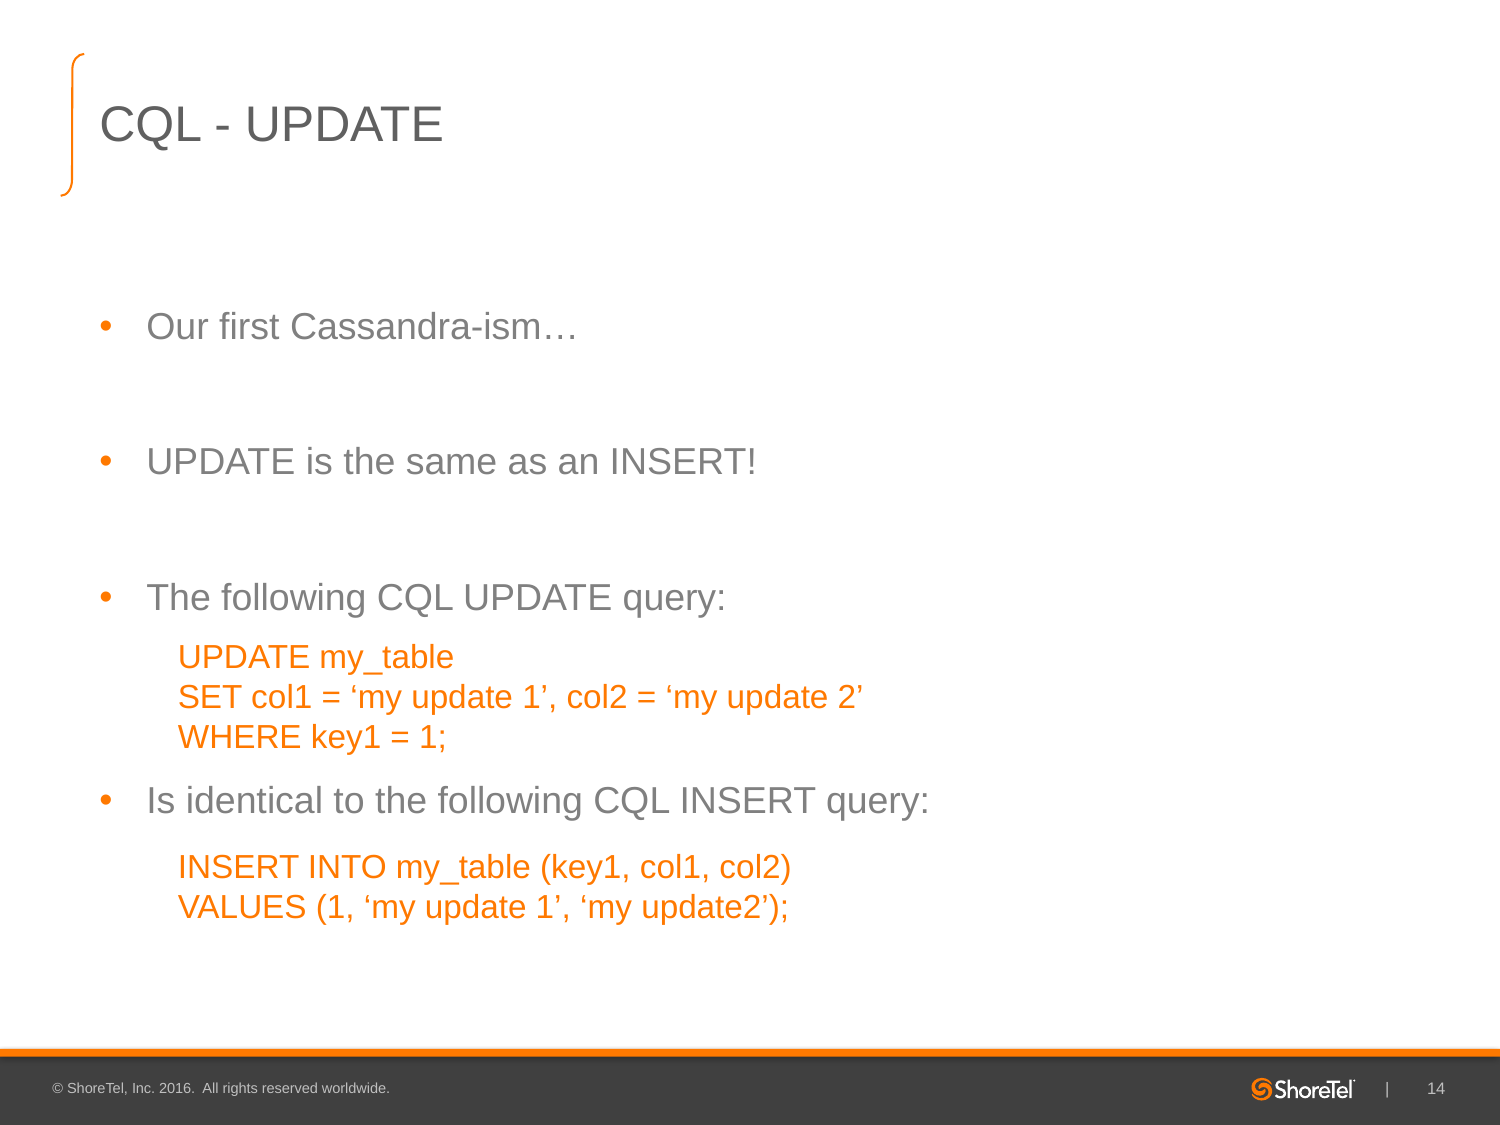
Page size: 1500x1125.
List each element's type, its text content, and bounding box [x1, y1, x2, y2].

text_box UPDATE my_table SET col1 = ‘my update 1’, col2 = ‘my update 2’ WHERE key1 = 1; [162, 627, 939, 768]
text_box INSERT INTO my_table (key1, col1, col2) VALUES (1, ‘my update 1’, ‘my update2’); [162, 837, 873, 948]
list Our first Cassandra-ism… UPDATE is the same as an INSERT! The following CQL UPDATE query: Is identical to the following CQL INSERT query: [84, 297, 1450, 946]
title CQL - UPDATE [84, 53, 1235, 196]
